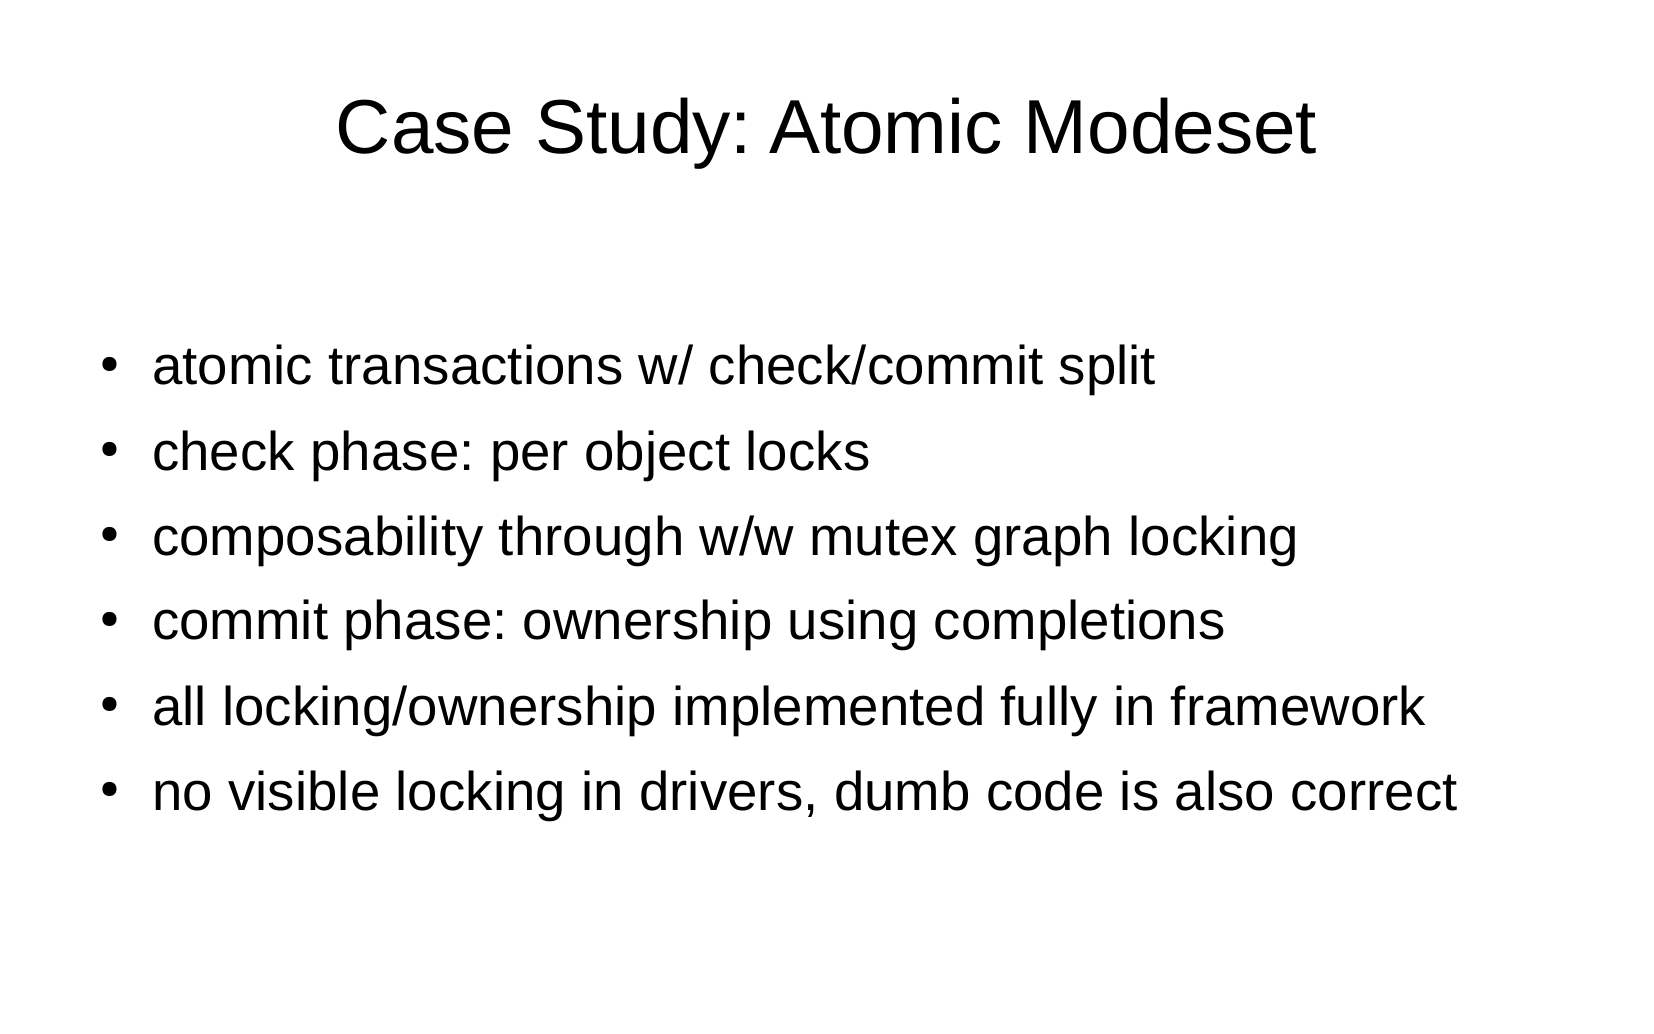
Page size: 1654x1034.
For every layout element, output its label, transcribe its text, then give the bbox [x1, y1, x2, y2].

title Case Study: Atomic Modeset [82, 41, 1571, 214]
list atomic transactions w/ check/commit split check phase: per object locks composability through w/w mutex graph locking commit phase: ownership using completions all locking/ownership implemented fully in framework no visible locking in drivers, dumb code is also correct [82, 335, 1571, 827]
